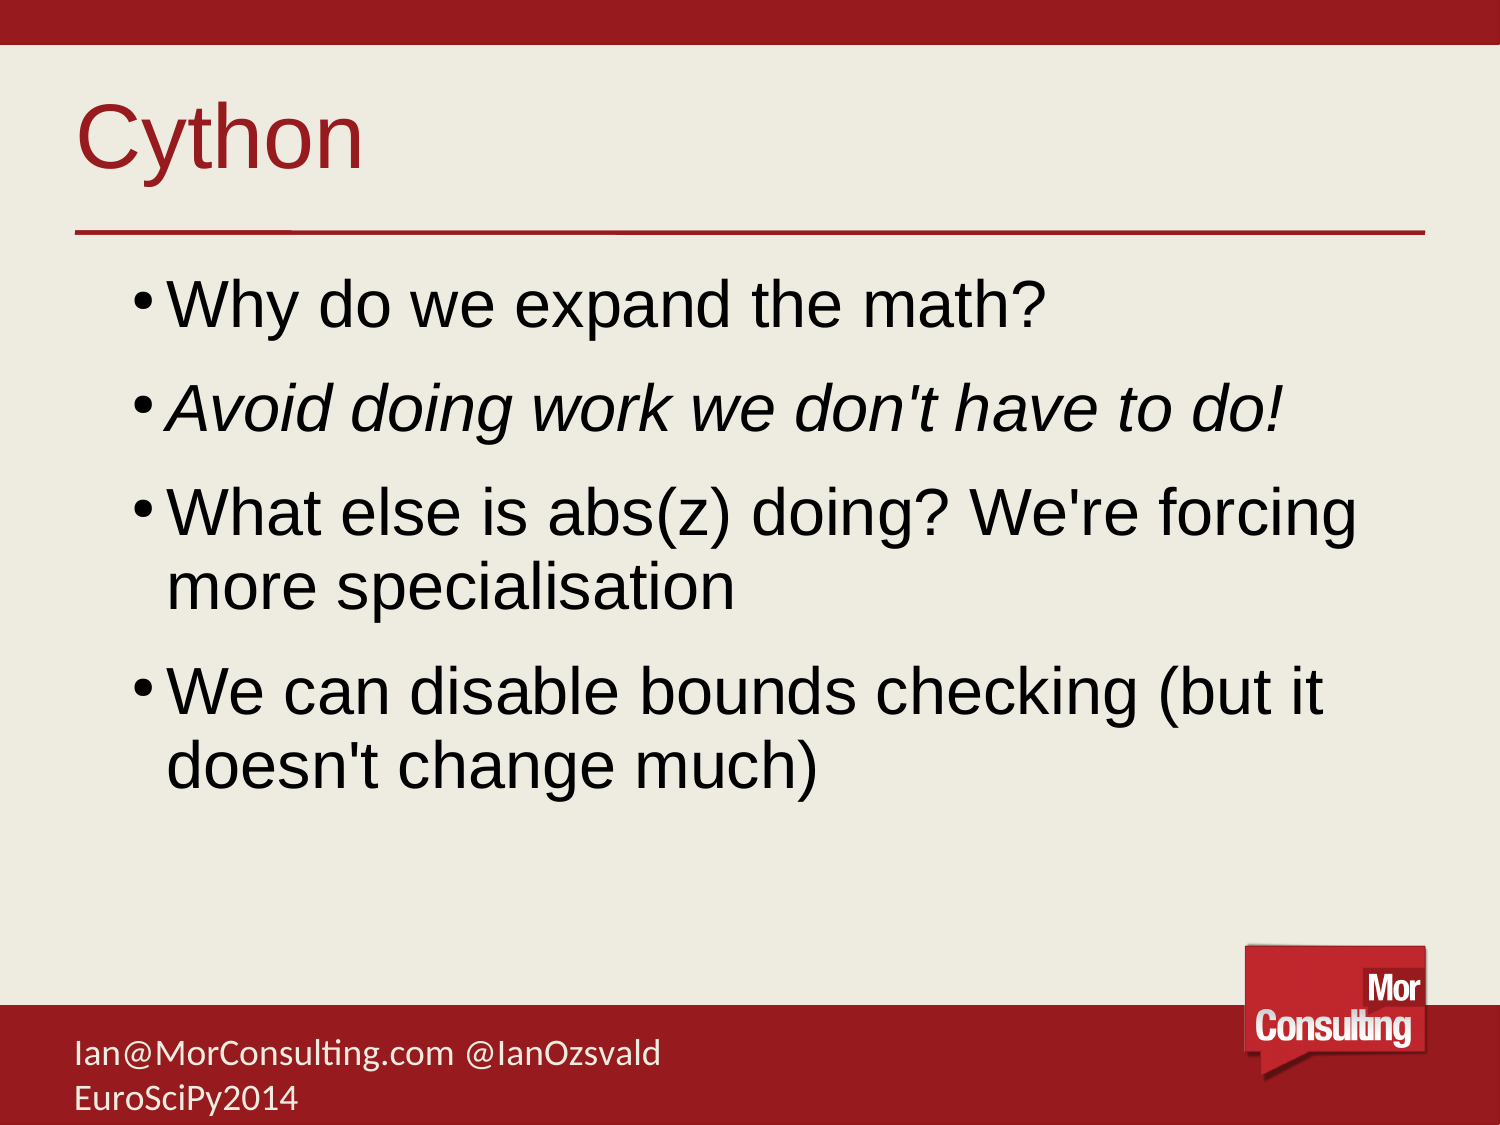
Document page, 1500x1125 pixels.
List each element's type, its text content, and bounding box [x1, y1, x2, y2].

list Why do we expand the math? Avoid doing work we don't have to do! What else is abs(z) doing? We're forcing more specialisation We can disable bounds checking (but it doesn't change much) [75, 263, 1395, 916]
picture [1230, 935, 1438, 1089]
title Cython [74, 44, 1425, 232]
